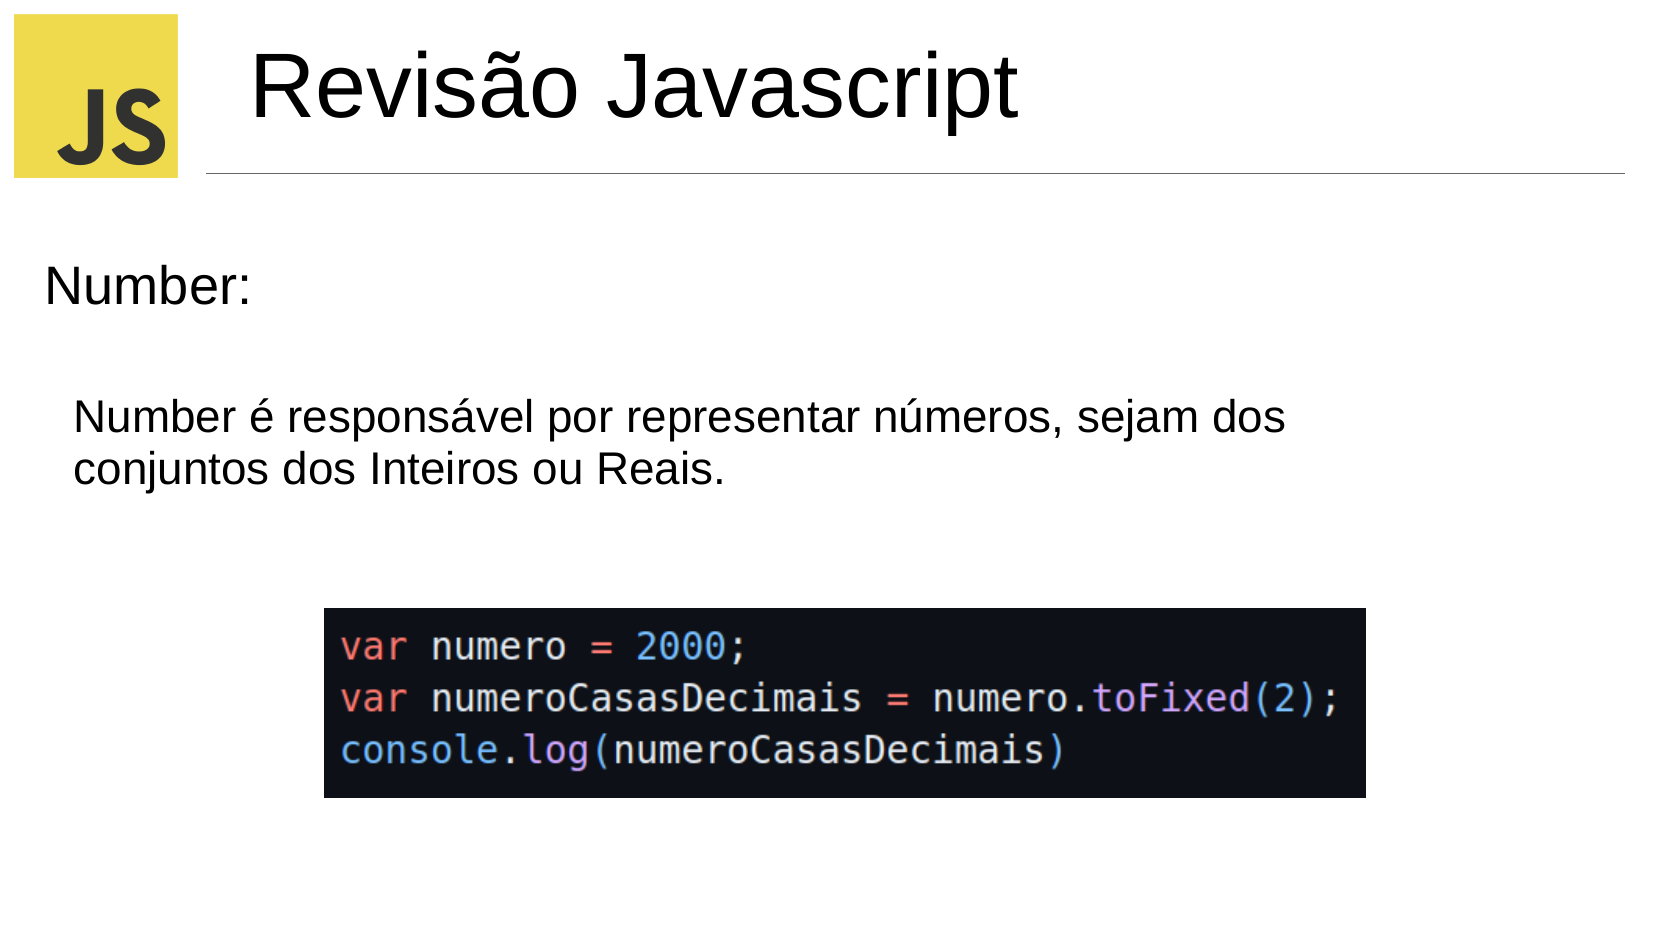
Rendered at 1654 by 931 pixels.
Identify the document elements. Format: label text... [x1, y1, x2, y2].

picture [324, 608, 1366, 798]
title Revisão Javascript [249, 7, 1654, 164]
text_box Number é responsável por representar números, sejam dos conjuntos dos Inteiros ou Reais. [59, 383, 1418, 553]
text_box Number: [29, 248, 502, 384]
picture [14, 14, 178, 178]
